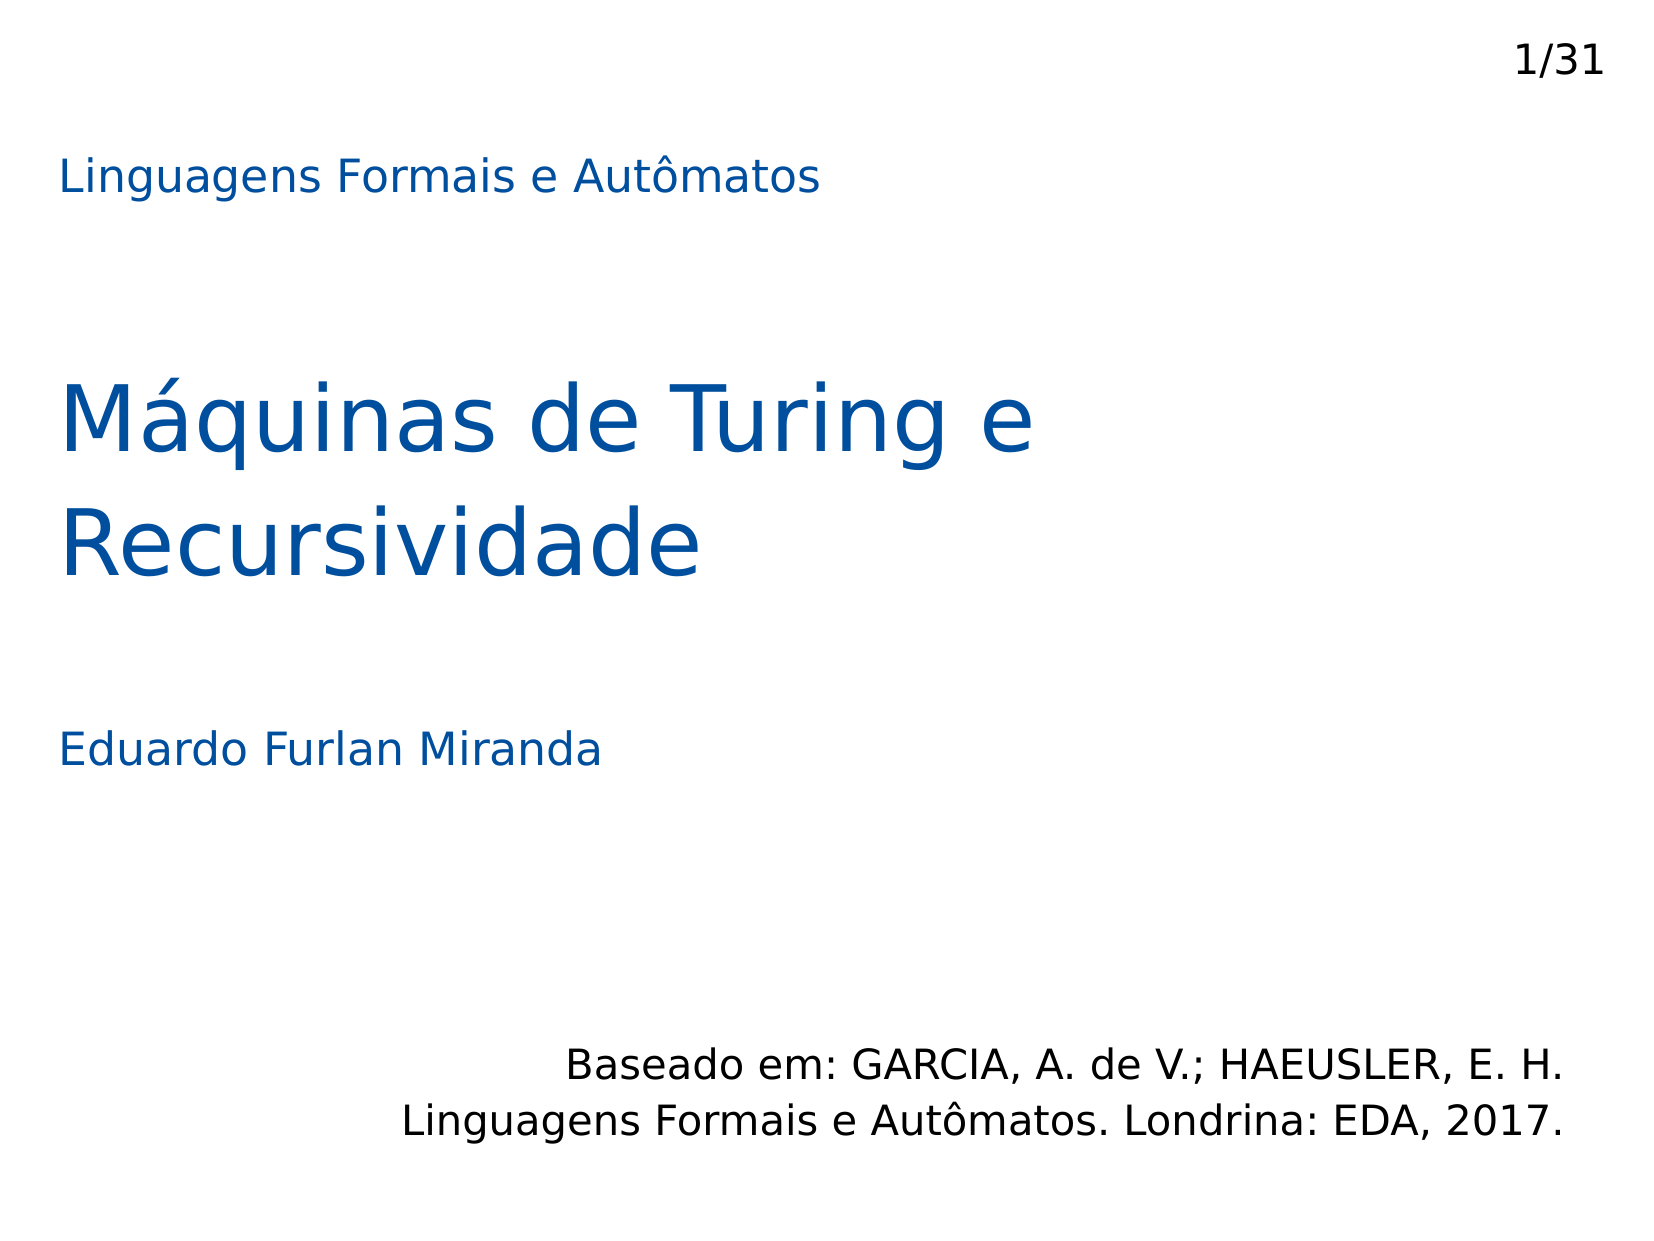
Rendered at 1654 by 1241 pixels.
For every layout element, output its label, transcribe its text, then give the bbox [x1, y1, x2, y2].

list Baseado em: GARCIA, A. de V.; HAEUSLER, E. H. Linguagens Formais e Autômatos. Londrina: EDA, 2017. [357, 1033, 1565, 1211]
list Linguagens Formais e Autômatos Máquinas de Turing e Recursividade Eduardo Furlan Miranda [59, 141, 1625, 1211]
